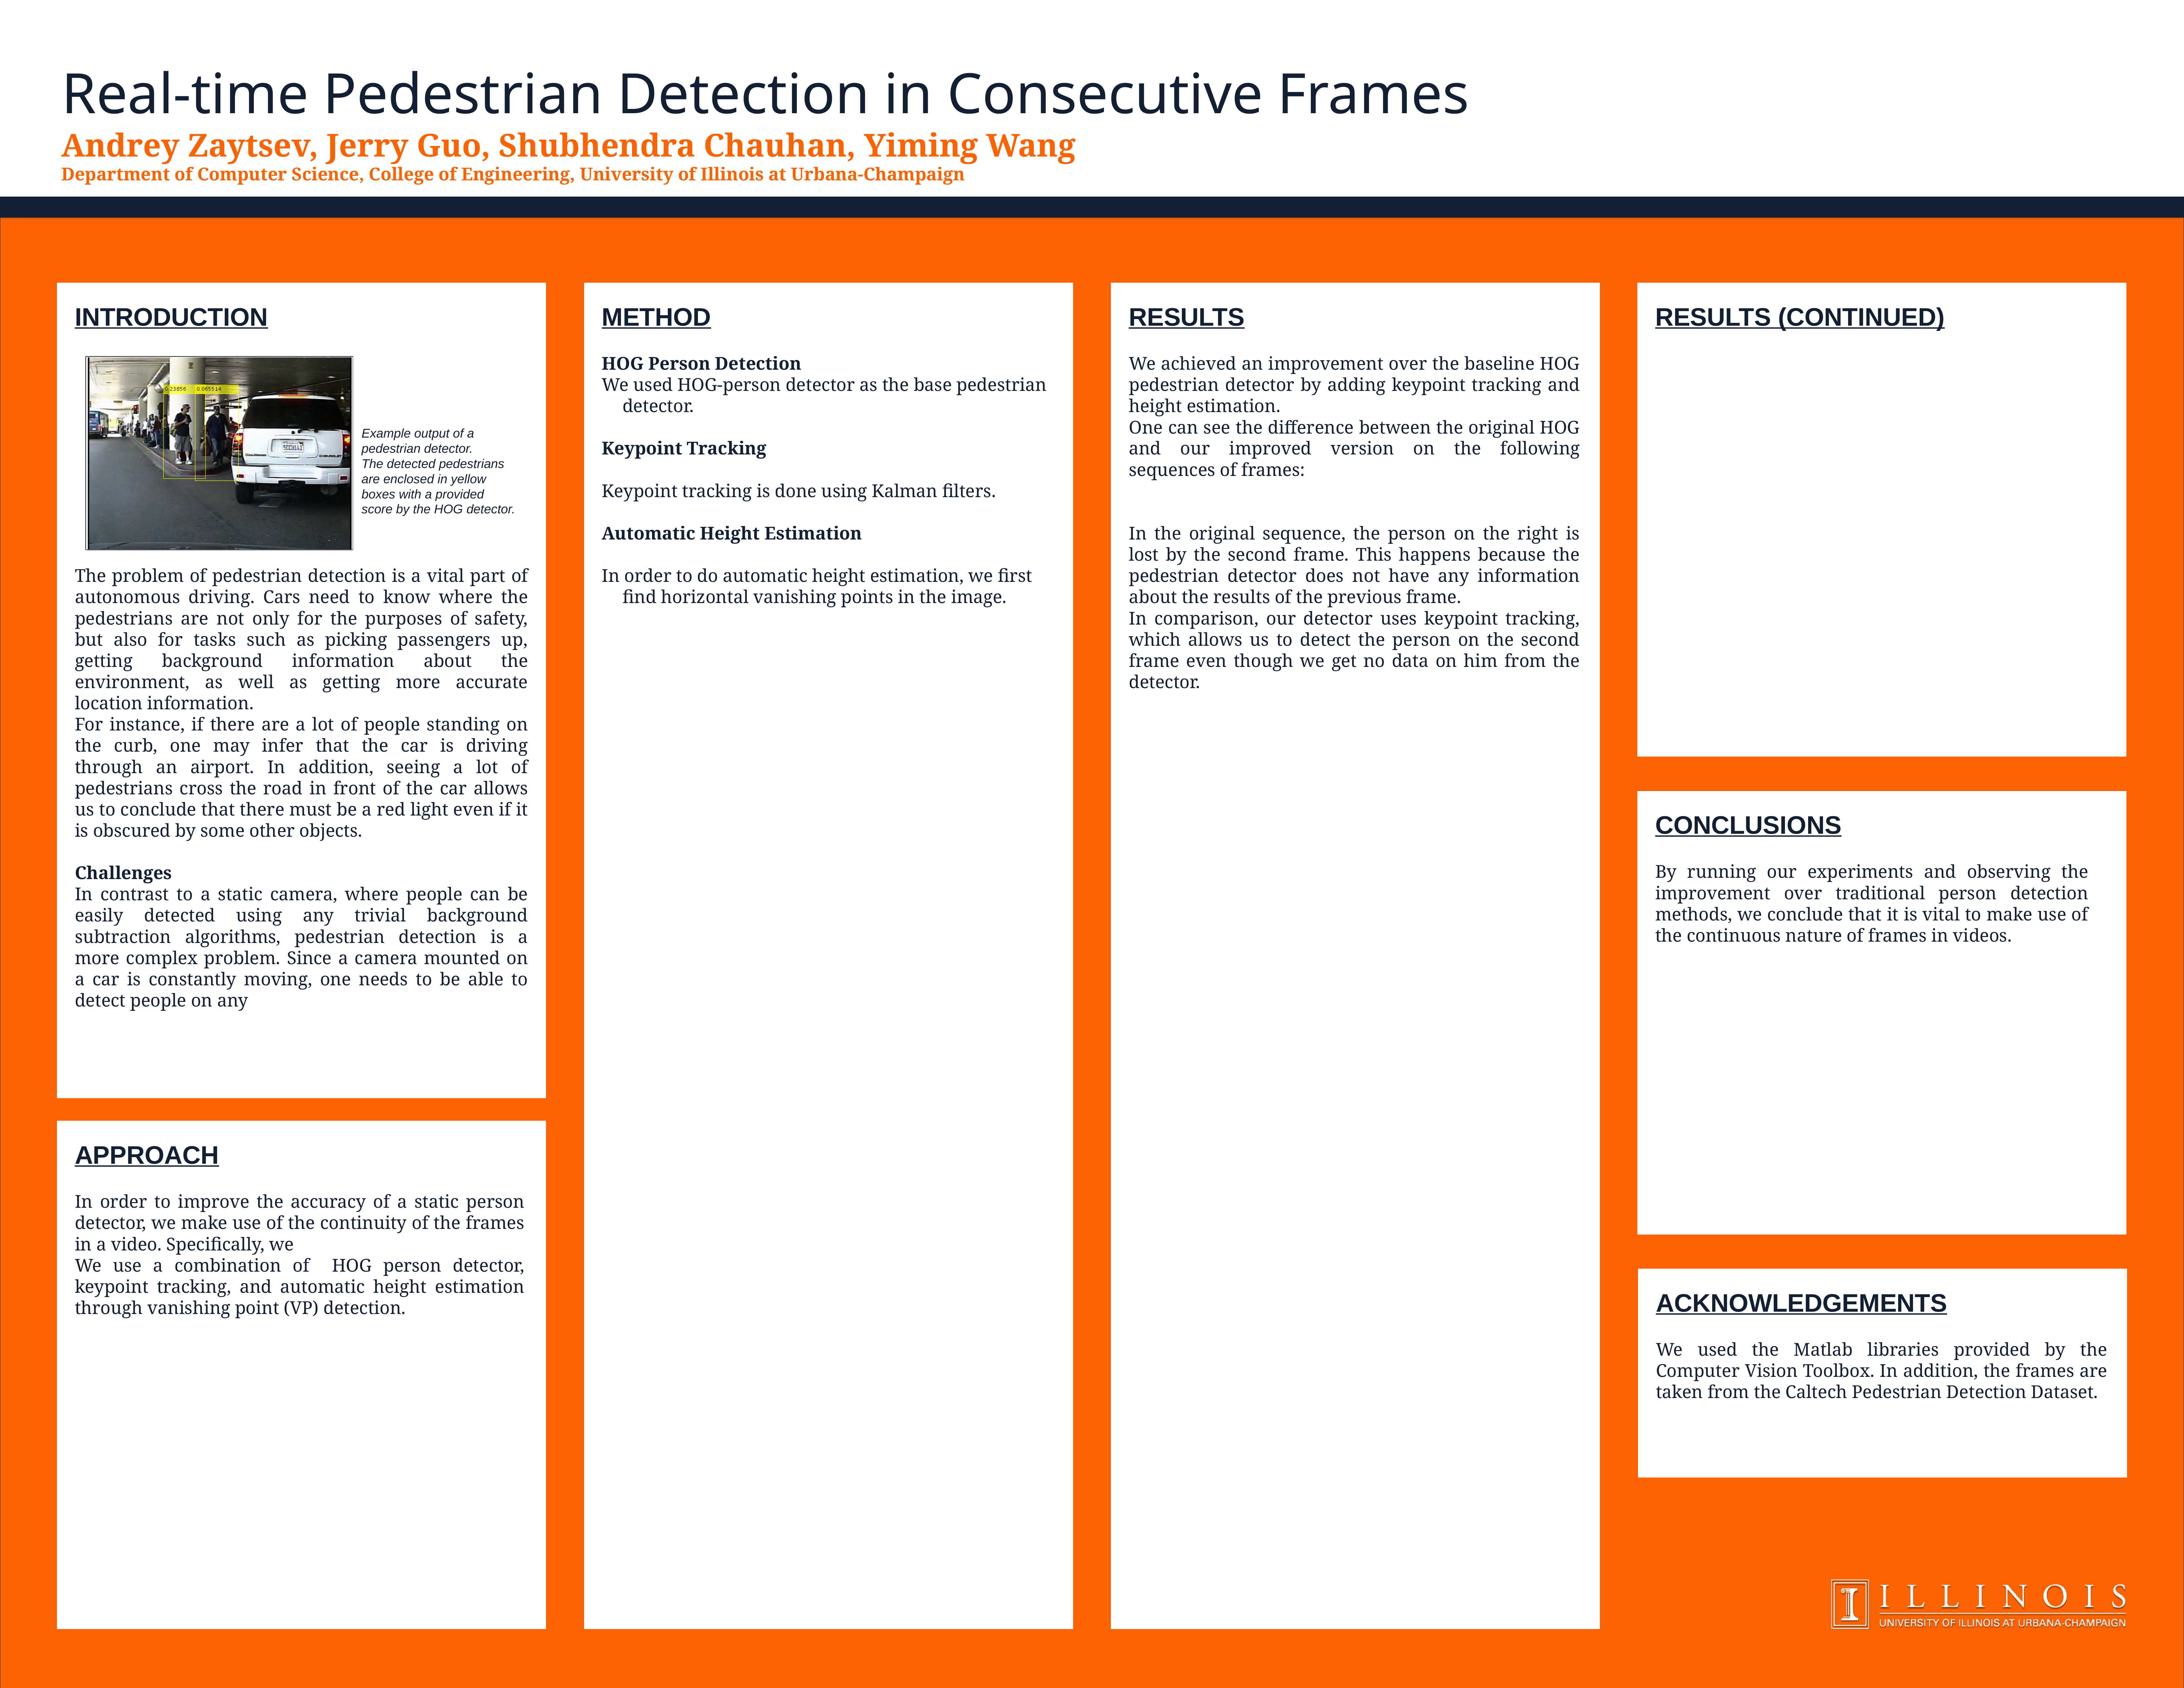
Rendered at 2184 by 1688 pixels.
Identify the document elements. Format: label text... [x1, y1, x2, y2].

text_box APPROACH In order to improve the accuracy of a static person detector, we make use of the continuity of the frames in a video. Specifically, we We use a combination of HOG person detector, keypoint tracking, and automatic height estimation through vanishing point (VP) detection. [57, 1121, 546, 1629]
text_box RESULTS We achieved an improvement over the baseline HOG pedestrian detector by adding keypoint tracking and height estimation. One can see the difference between the original HOG and our improved version on the following sequences of frames: In the original sequence, the person on the right is lost by the second frame. This happens because the pedestrian detector does not have any information about the results of the previous frame. In comparison, our detector uses keypoint tracking, which allows us to detect the person on the second frame even though we get no data on him from the detector. [1111, 283, 1600, 1629]
text_box METHOD HOG Person Detection We used HOG-person detector as the base pedestrian detector. Keypoint Tracking Keypoint tracking is done using Kalman filters. Automatic Height Estimation In order to do automatic height estimation, we first find horizontal vanishing points in the image. [584, 283, 1073, 1629]
text_box Andrey Zaytsev, Jerry Guo, Shubhendra Chauhan, Yiming Wang Department of Computer Science, College of Engineering, University of Illinois at Urbana-Champaign [57, 128, 2127, 186]
text_box CONCLUSIONS By running our experiments and observing the improvement over traditional person detection methods, we conclude that it is vital to make use of the continuous nature of frames in videos. [1637, 791, 2126, 1235]
text_box Real-time Pedestrian Detection in Consecutive Frames [57, 55, 2127, 128]
text_box ACKNOWLEDGEMENTS We used the Matlab libraries provided by the Computer Vision Toolbox. In addition, the frames are taken from the Caltech Pedestrian Detection Dataset. [1638, 1269, 2127, 1477]
picture [86, 356, 353, 549]
text_box RESULTS (CONTINUED) [1637, 283, 2126, 757]
picture [1831, 1578, 2126, 1629]
text_box INTRODUCTION The problem of pedestrian detection is a vital part of autonomous driving. Cars need to know where the pedestrians are not only for the purposes of safety, but also for tasks such as picking passengers up, getting background information about the environment, as well as getting more accurate location information. For instance, if there are a lot of people standing on the curb, one may infer that the car is driving through an airport. In addition, seeing a lot of pedestrians cross the road in front of the car allows us to conclude that there must be a red light even if it is obscured by some other objects. Challenges In contrast to a static camera, where people can be easily detected using any trivial background subtraction algorithms, pedestrian detection is a more complex problem. Since a camera mounted on a car is constantly moving, one needs to be able to detect people on any [57, 283, 546, 1098]
text_box Example output of a pedestrian detector. The detected pedestrians are enclosed in yellow boxes with a provided score by the HOG detector. [353, 416, 527, 526]
